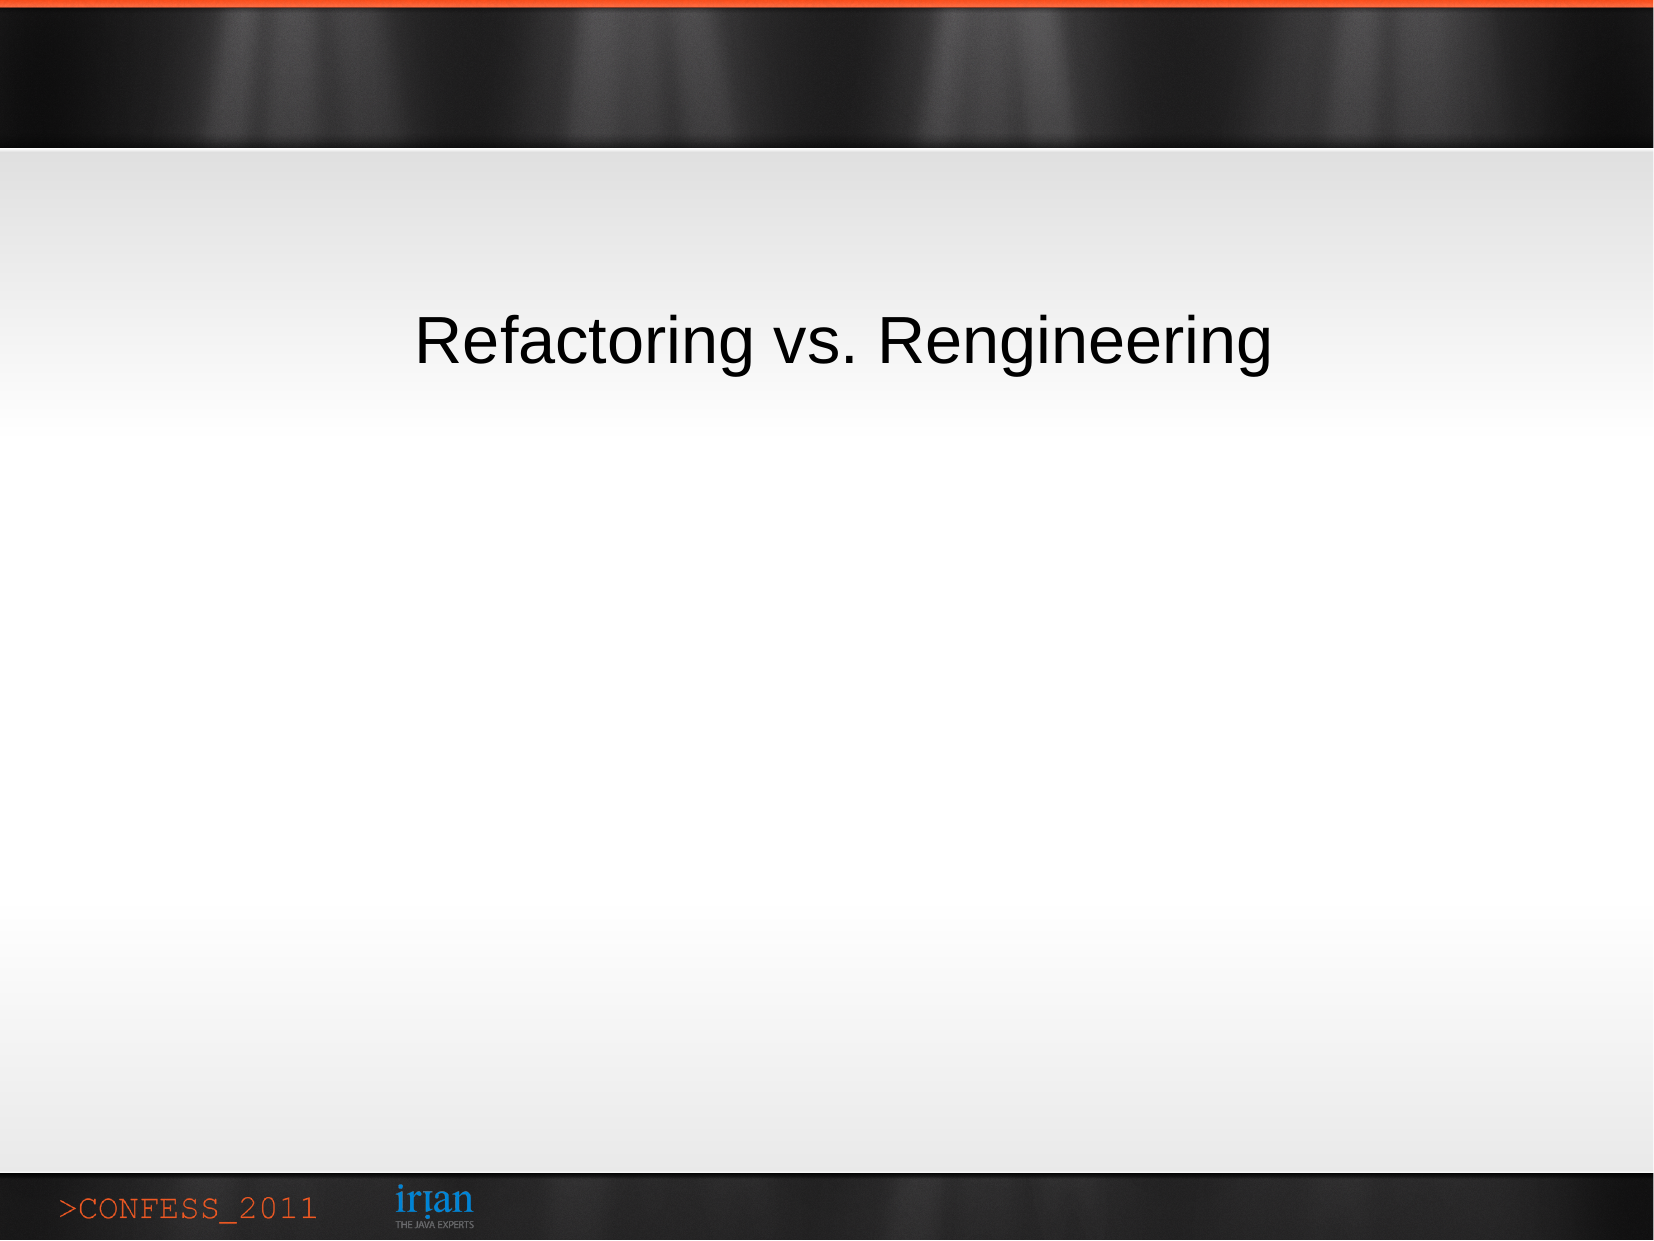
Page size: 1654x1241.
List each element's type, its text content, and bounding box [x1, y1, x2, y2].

subtitle Refactoring vs. Rengineering [100, 6, 1589, 1125]
picture [0, 0, 1654, 1240]
